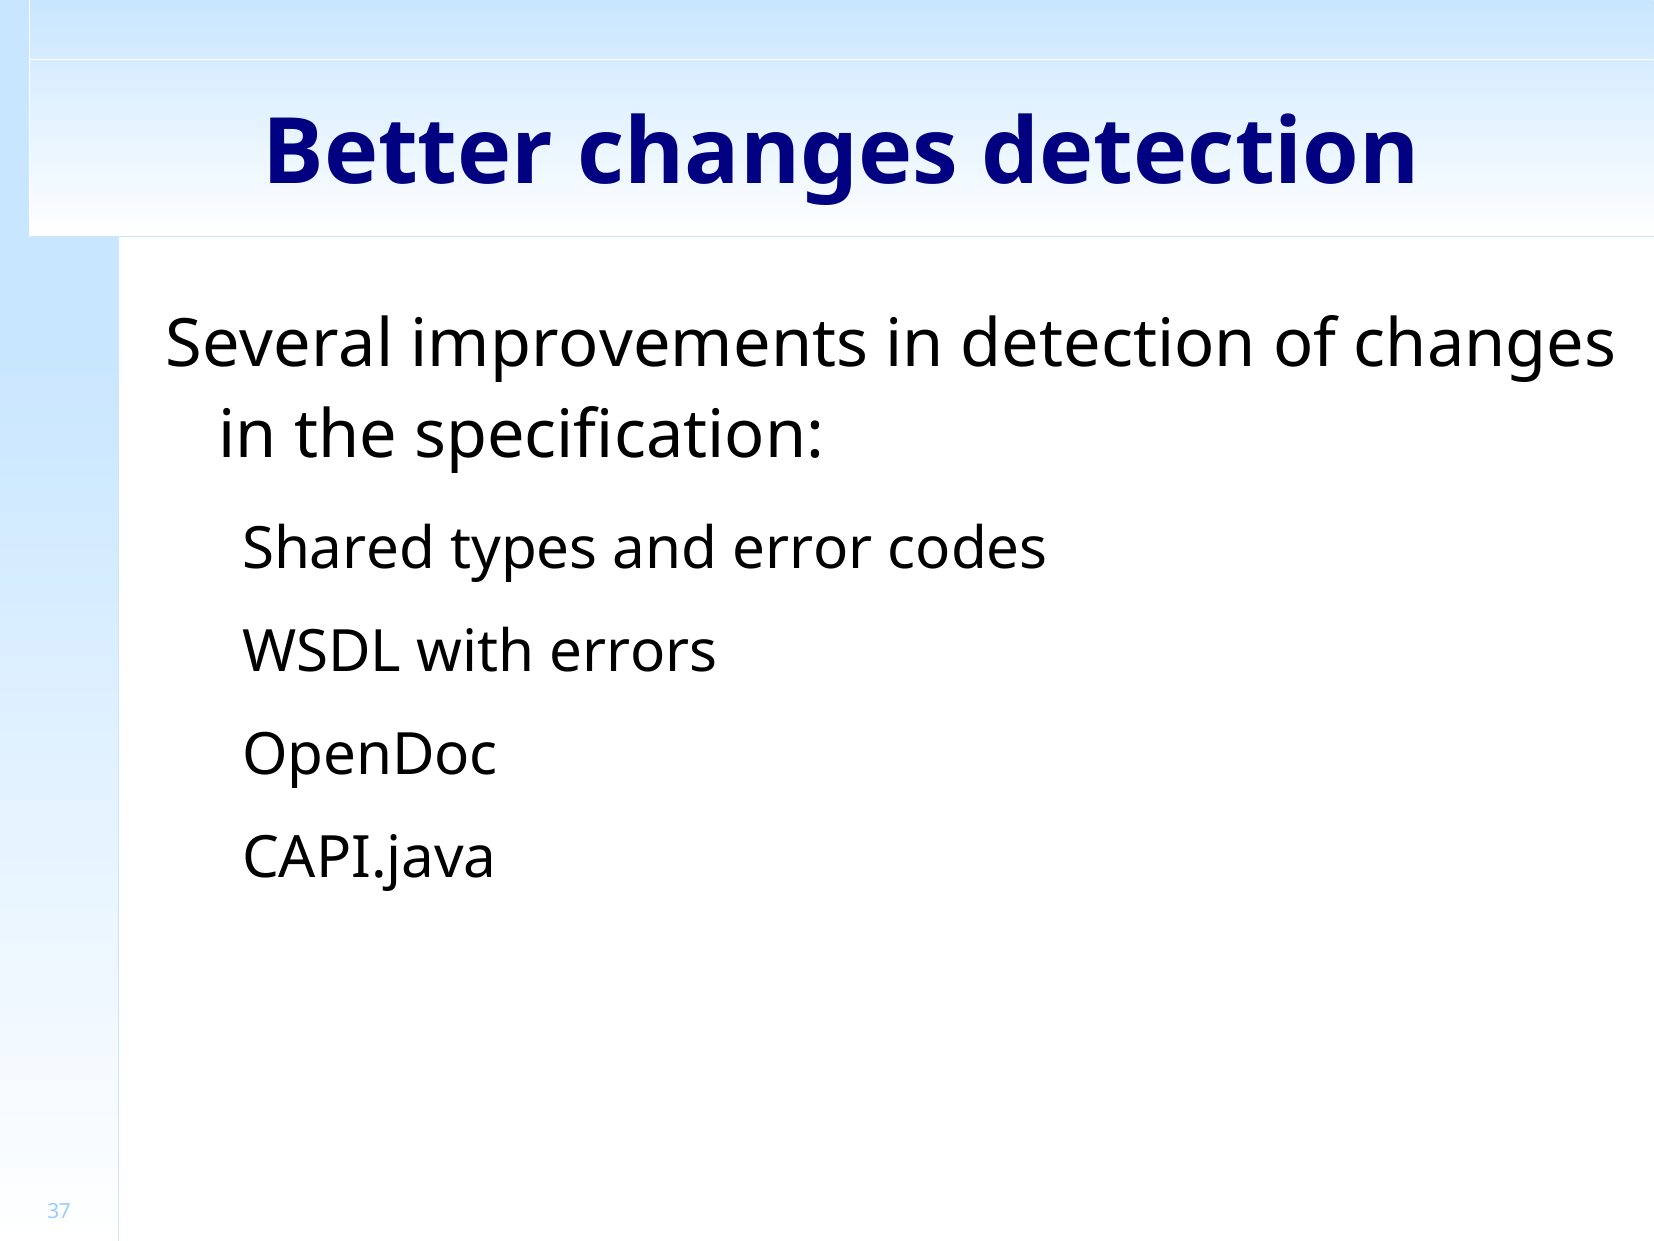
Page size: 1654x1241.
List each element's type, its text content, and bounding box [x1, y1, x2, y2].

list Several improvements in detection of changes in the specification: Shared types and error codes WSDL with errors OpenDoc CAPI.java [147, 295, 1625, 1182]
title Better changes detection [29, 59, 1654, 237]
